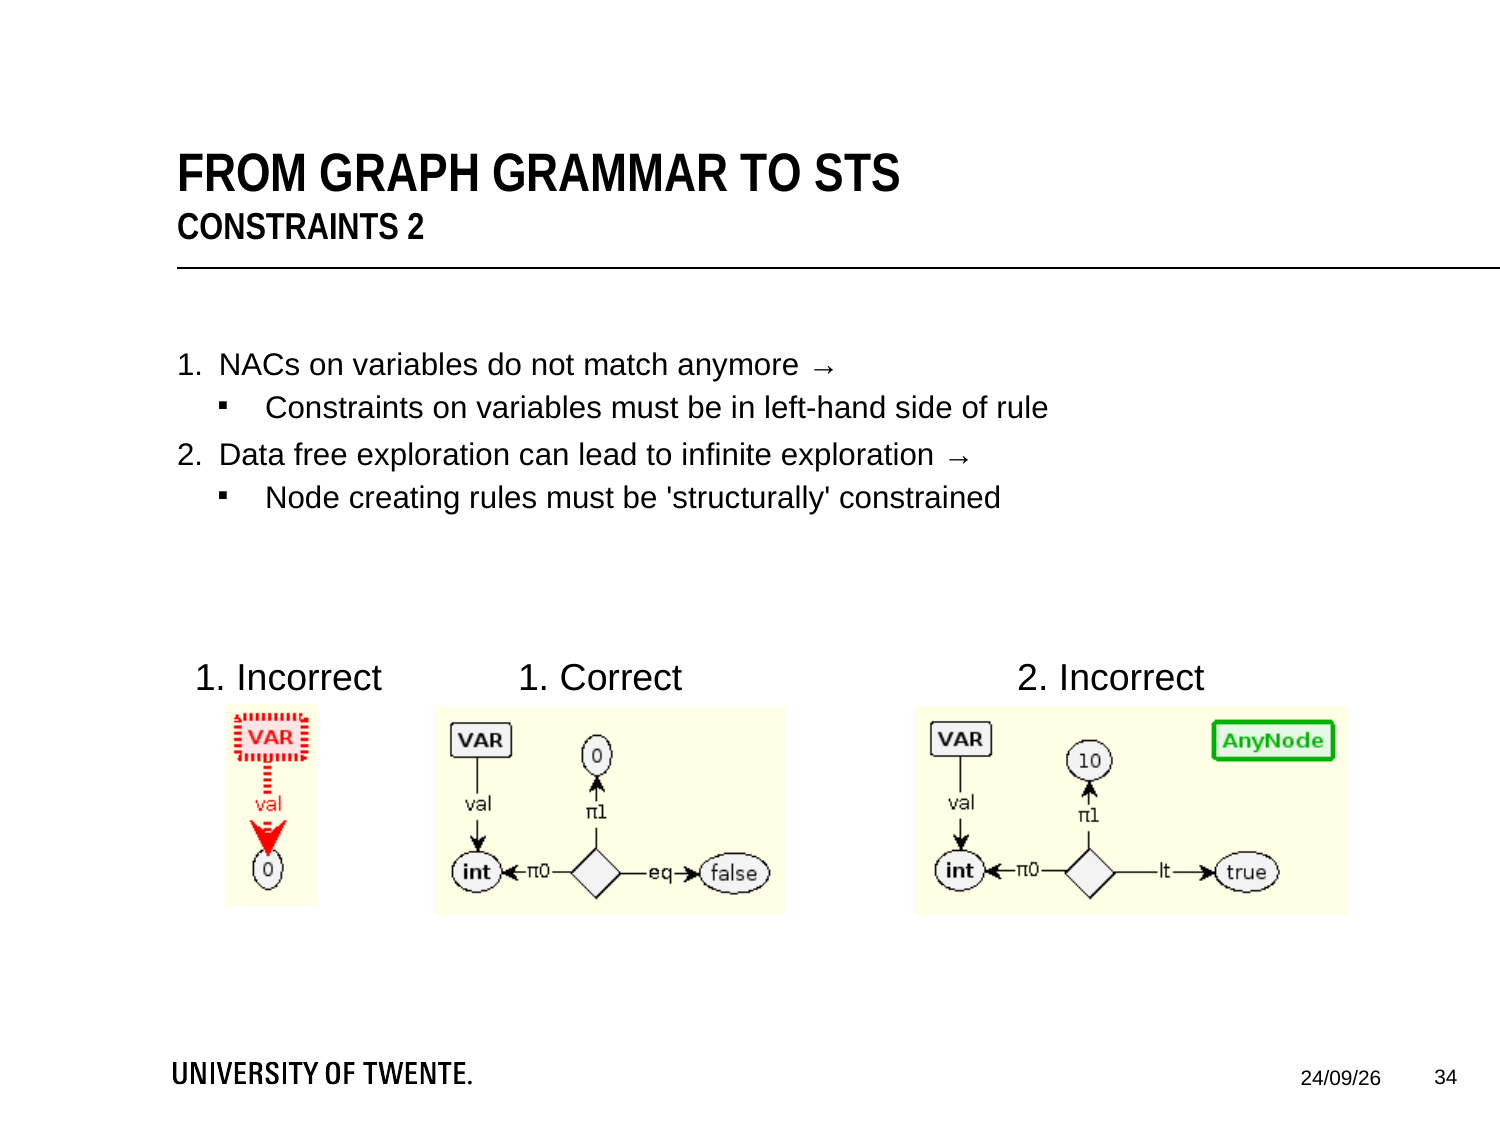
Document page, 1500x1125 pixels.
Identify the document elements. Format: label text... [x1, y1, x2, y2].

picture [435, 707, 786, 916]
text_box 1. Incorrect 1. Correct 2. Incorrect [180, 645, 1222, 706]
picture [225, 706, 318, 906]
text_box <number> [1395, 1049, 1458, 1125]
picture [915, 706, 1348, 916]
list NACs on variables do not match anymore → Constraints on variables must be in left-hand side of rule Data free exploration can lead to infinite exploration → Node creating rules must be 'structurally' constrained [177, 336, 1381, 616]
text_box 21/05/12 [1242, 1050, 1395, 1125]
title FROM GRAPH GRAMMAR TO STS CONSTRAINTS 2 [177, 59, 1458, 248]
